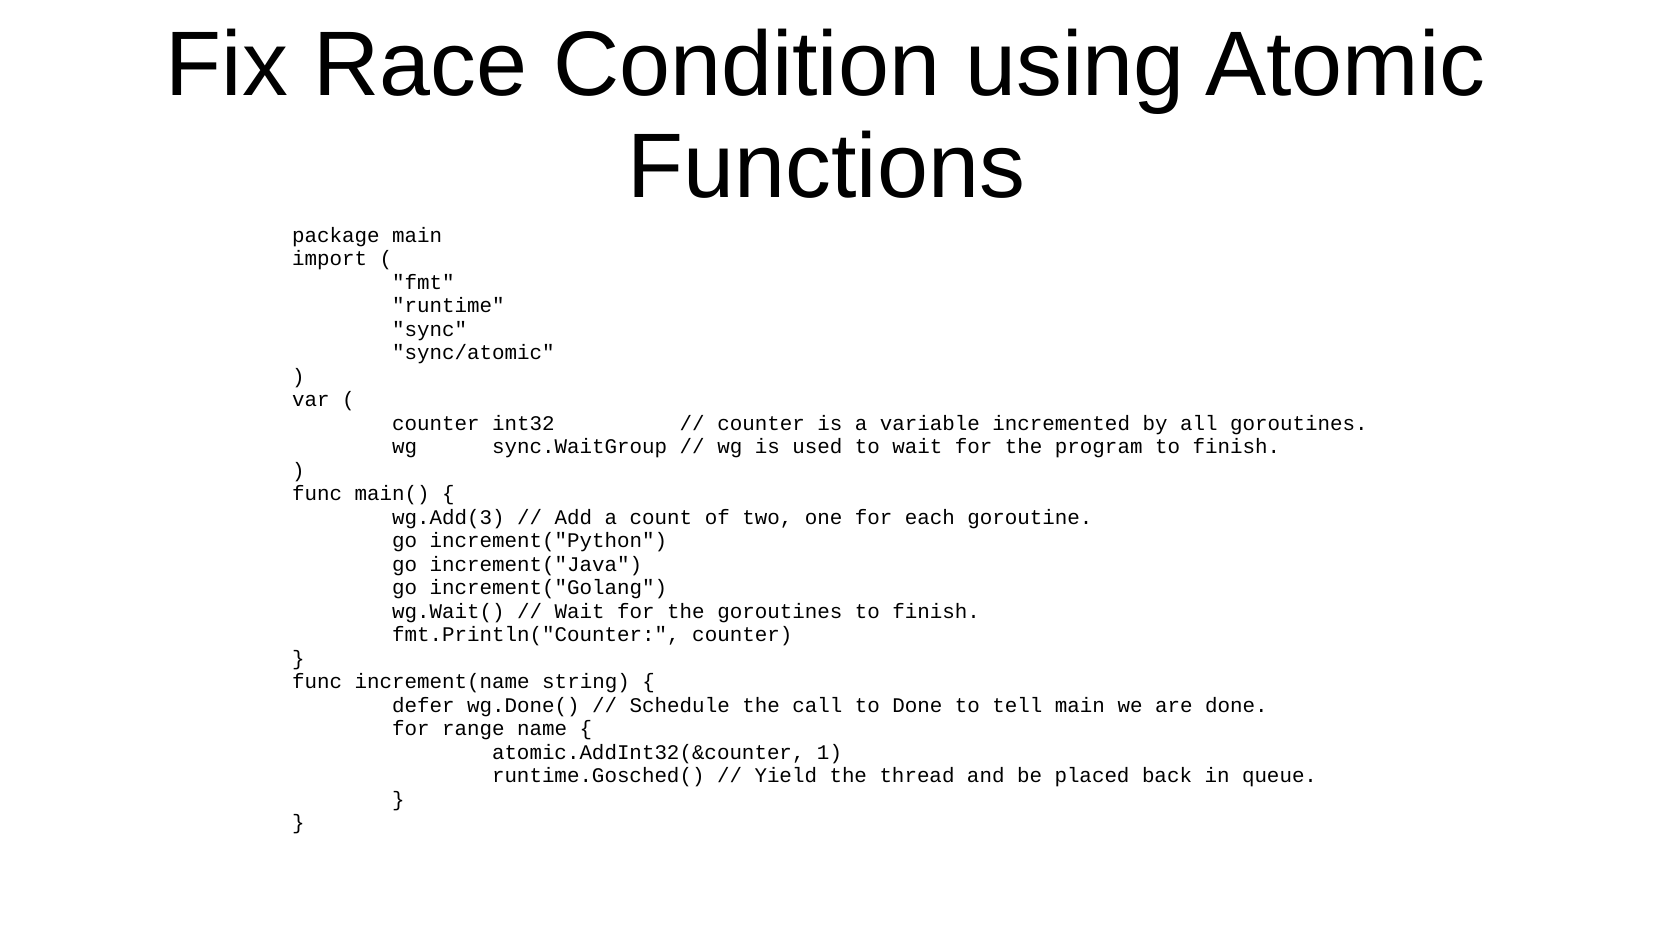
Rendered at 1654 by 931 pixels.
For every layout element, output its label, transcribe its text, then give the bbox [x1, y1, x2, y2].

title Fix Race Condition using Atomic Functions [82, 12, 1571, 218]
text_box package main import ( "fmt" "runtime" "sync" "sync/atomic" ) var ( counter int32 // counter is a variable incremented by all goroutines. wg sync.WaitGroup // wg is used to wait for the program to finish. ) func main() { wg.Add(3) // Add a count of two, one for each goroutine. go increment("Python") go increment("Java") go increment("Golang") wg.Wait() // Wait for the goroutines to finish. fmt.Println("Counter:", counter) } func increment(name string) { defer wg.Done() // Schedule the call to Done to tell main we are done. for range name { atomic.AddInt32(&counter, 1) runtime.Gosched() // Yield the thread and be placed back in queue. } } [277, 217, 1382, 844]
